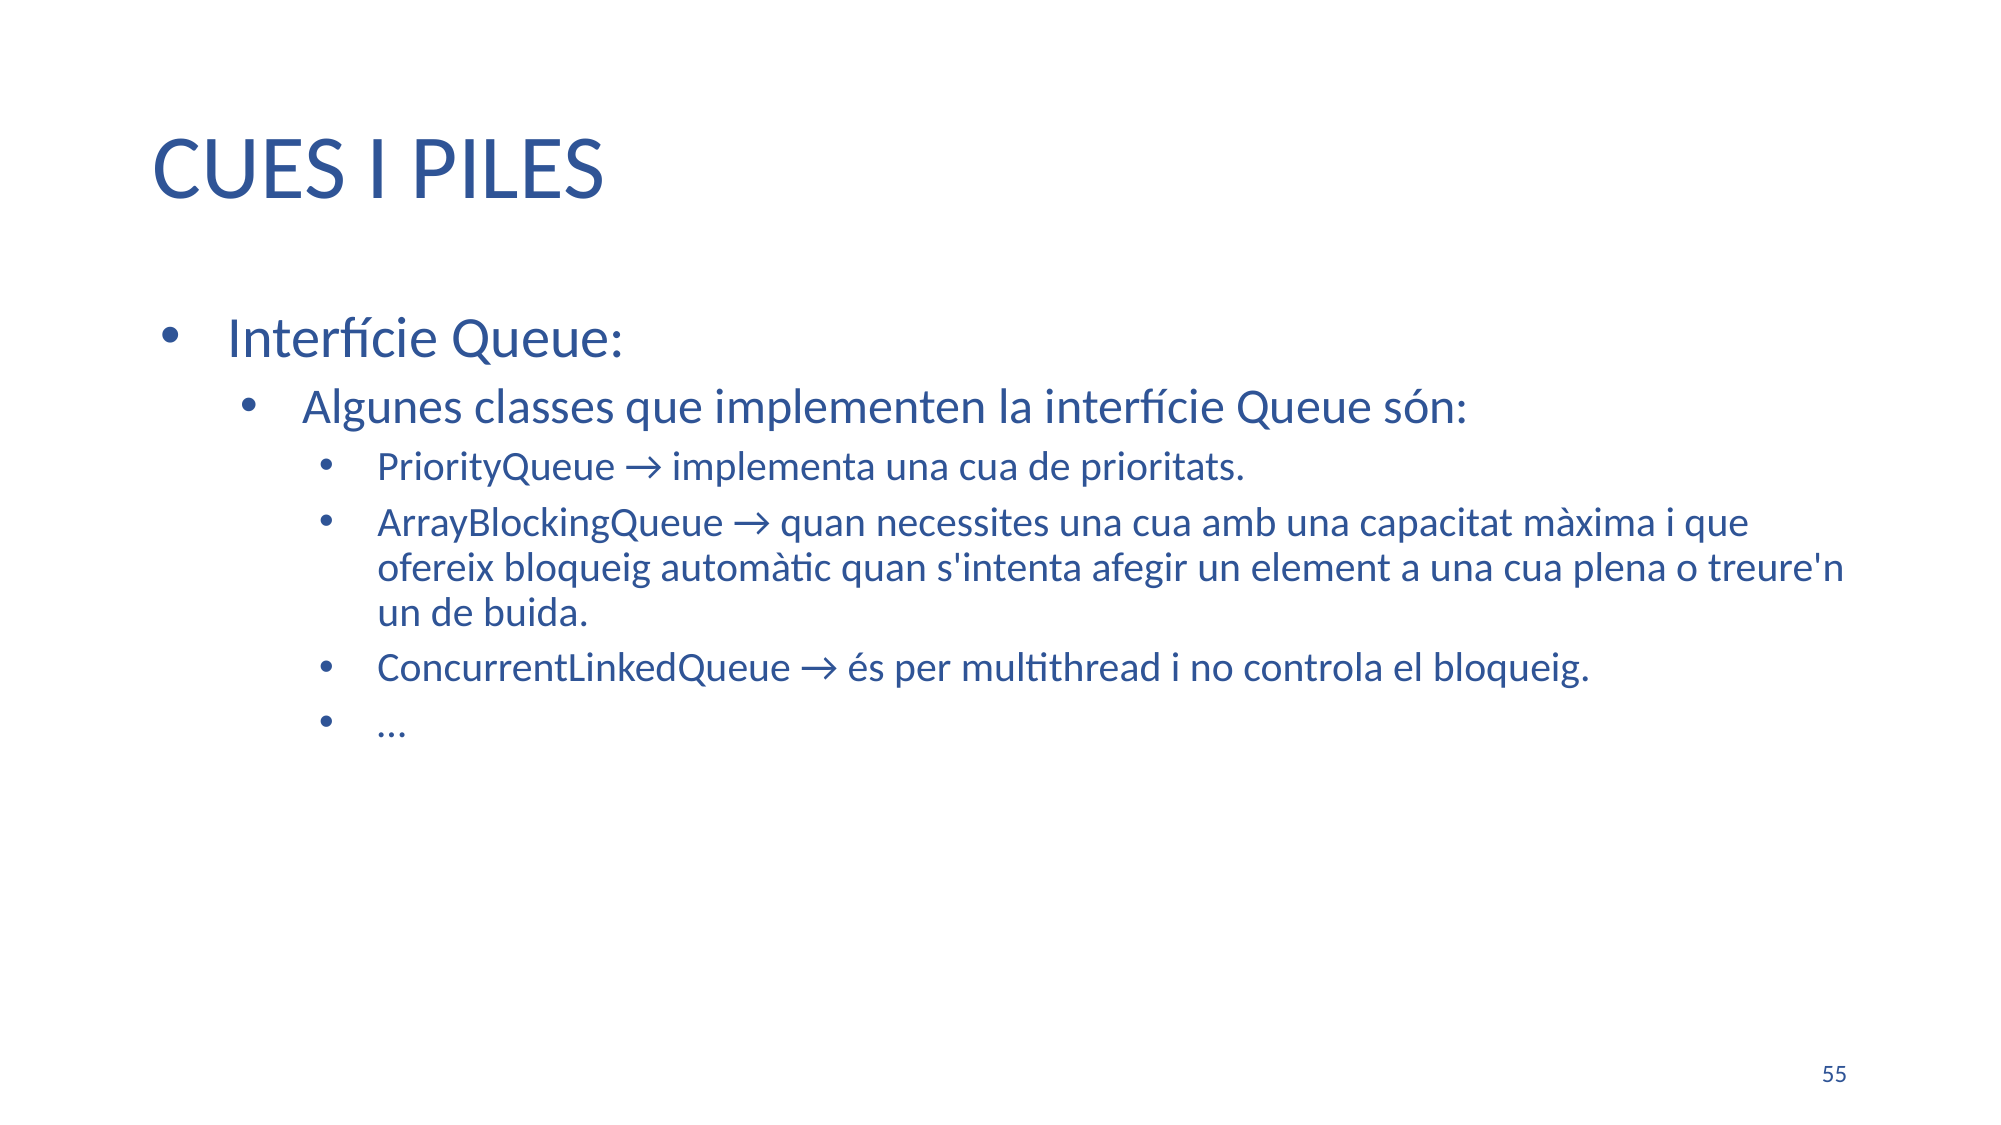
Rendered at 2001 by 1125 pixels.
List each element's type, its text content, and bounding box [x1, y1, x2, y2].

list Interfície Queue: Algunes classes que implementen la interfície Queue són: PriorityQueue → implementa una cua de prioritats. ArrayBlockingQueue → quan necessites una cua amb una capacitat màxima i que ofereix bloqueig automàtic quan s'intenta afegir un element a una cua plena o treure'n un de buida. ConcurrentLinkedQueue → és per multithread i no controla el bloqueig. … [137, 299, 1863, 1014]
slide_number <number> [1412, 1042, 1863, 1103]
title CUES I PILES [137, 59, 1863, 278]
